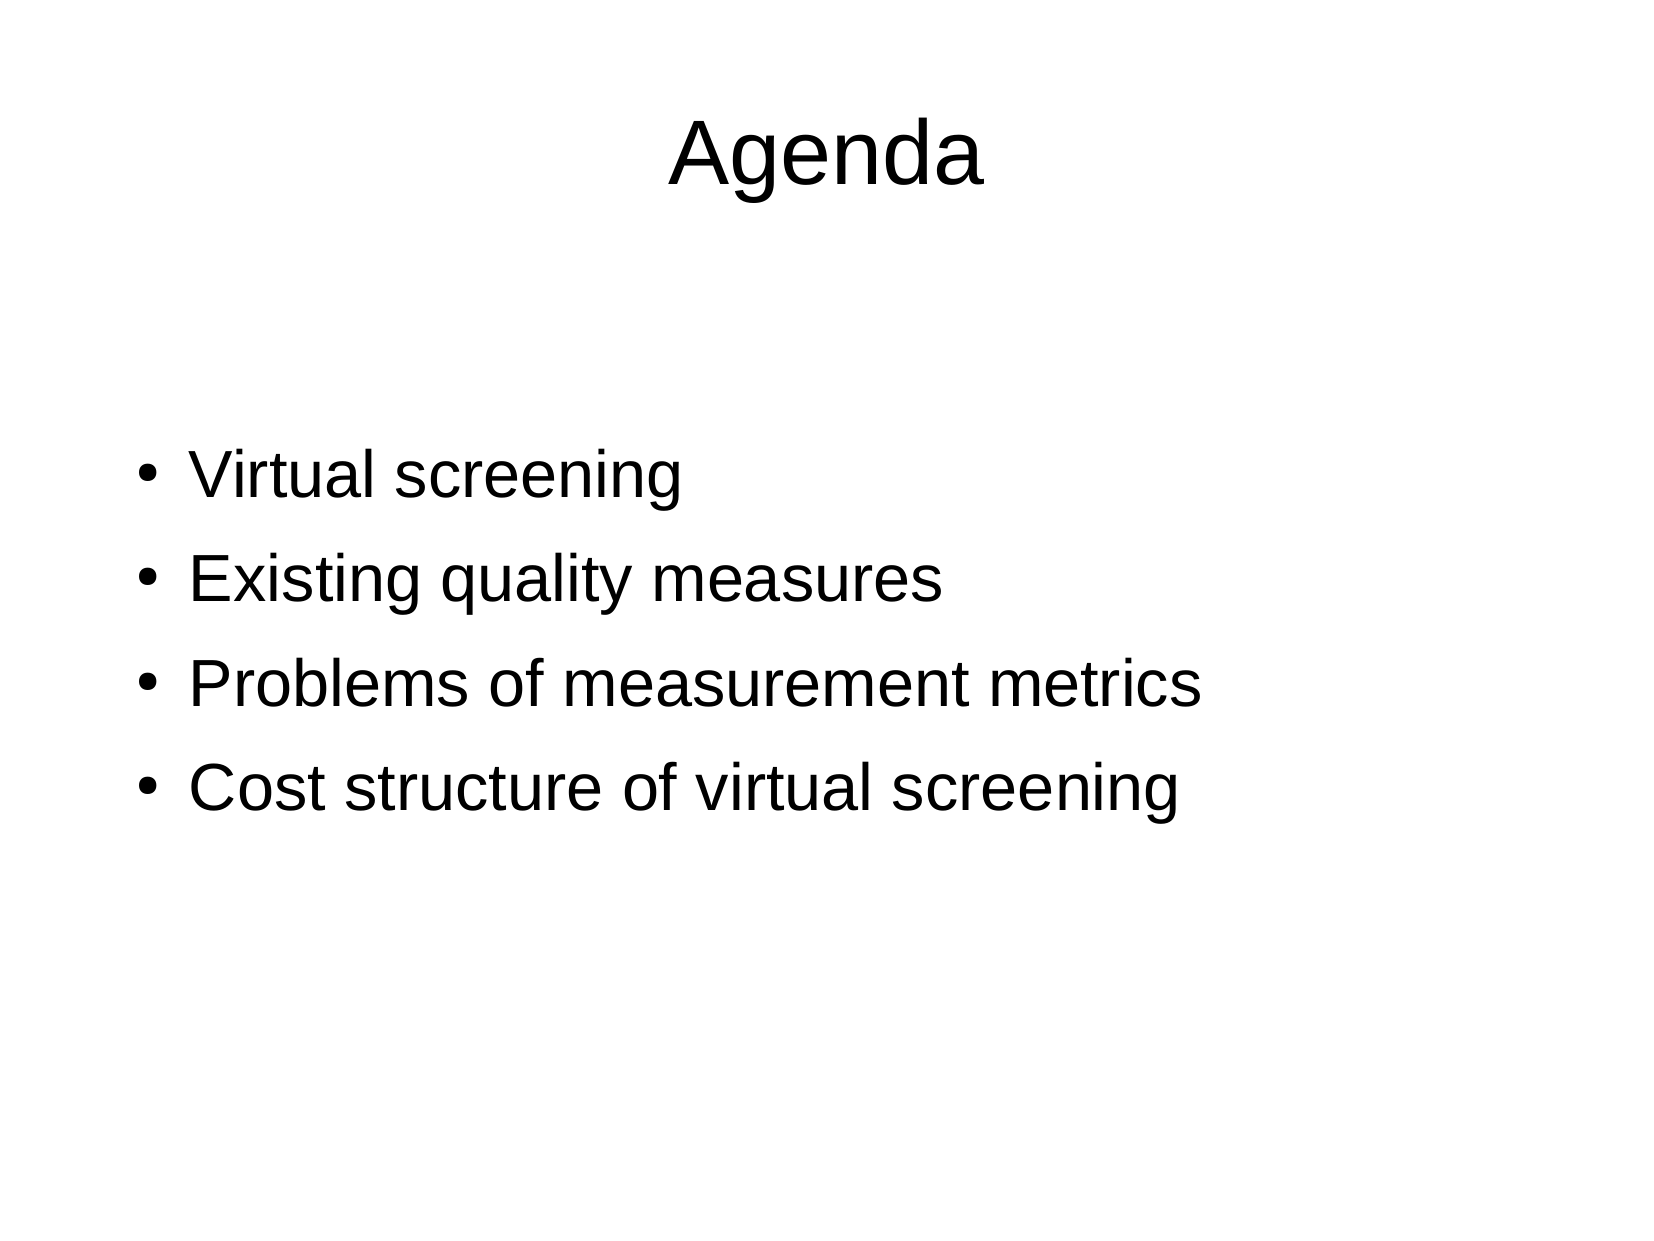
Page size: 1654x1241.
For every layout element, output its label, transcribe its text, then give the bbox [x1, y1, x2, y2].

title Agenda [82, 49, 1571, 257]
list Virtual screening Existing quality measures Problems of measurement metrics Cost structure of virtual screening [118, 437, 1607, 1157]
